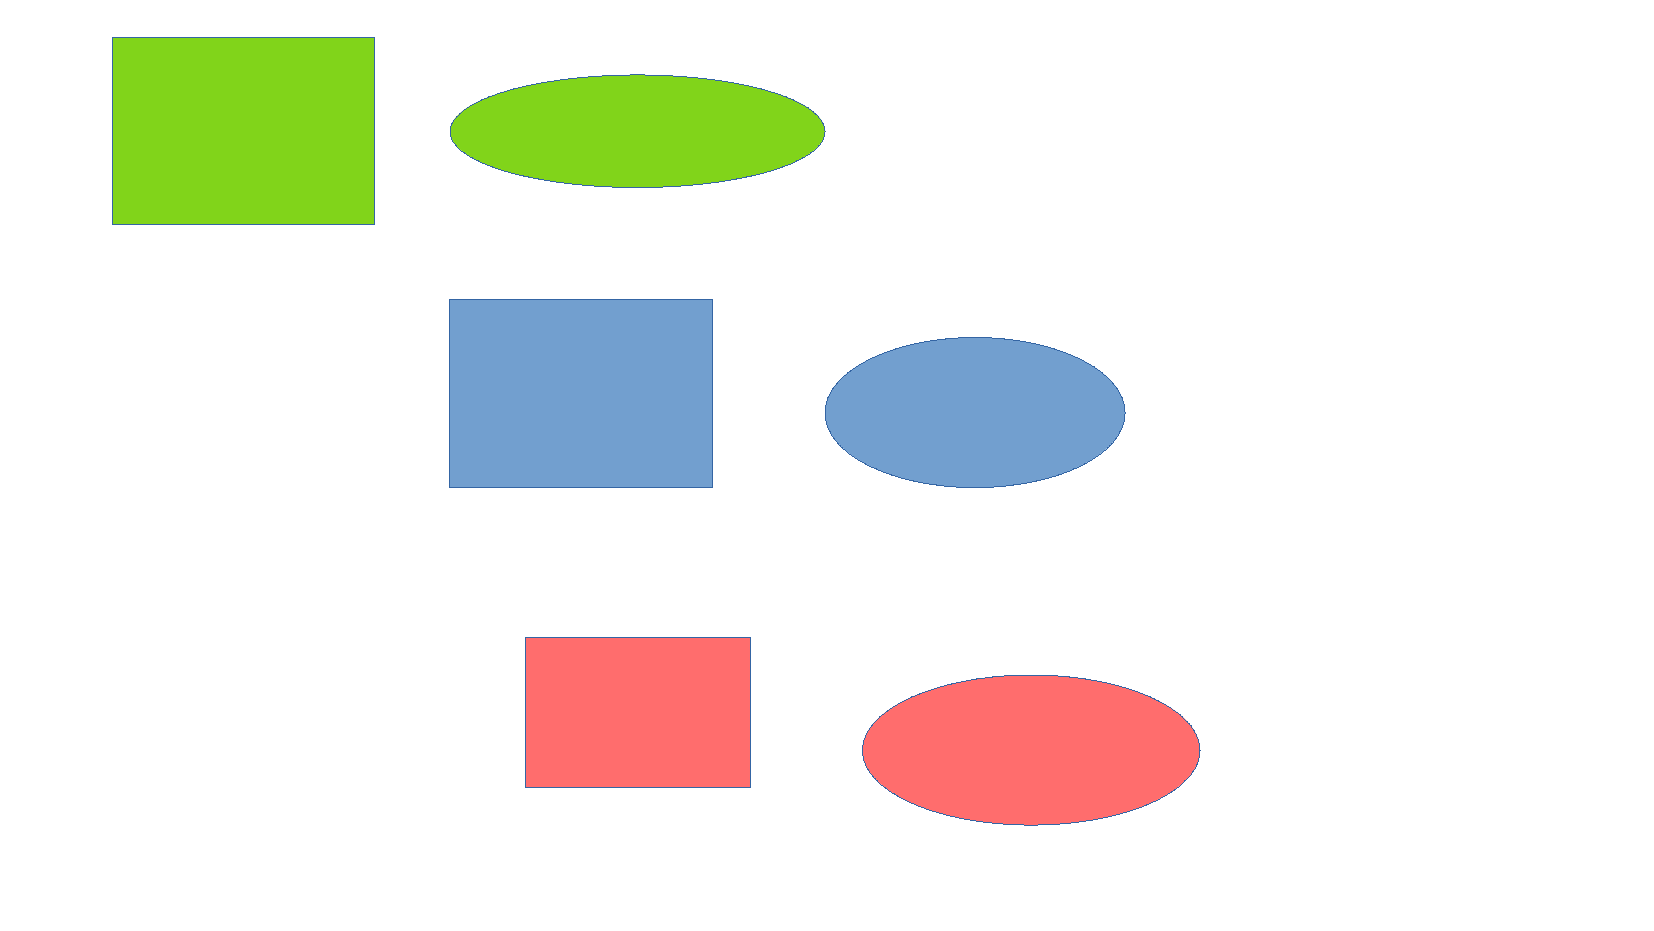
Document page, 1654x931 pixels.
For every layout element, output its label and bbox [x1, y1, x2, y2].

text_box [525, 637, 751, 788]
text_box [449, 299, 713, 488]
text_box [862, 675, 1201, 826]
text_box [825, 337, 1126, 488]
text_box [450, 74, 826, 188]
text_box [112, 37, 375, 225]
